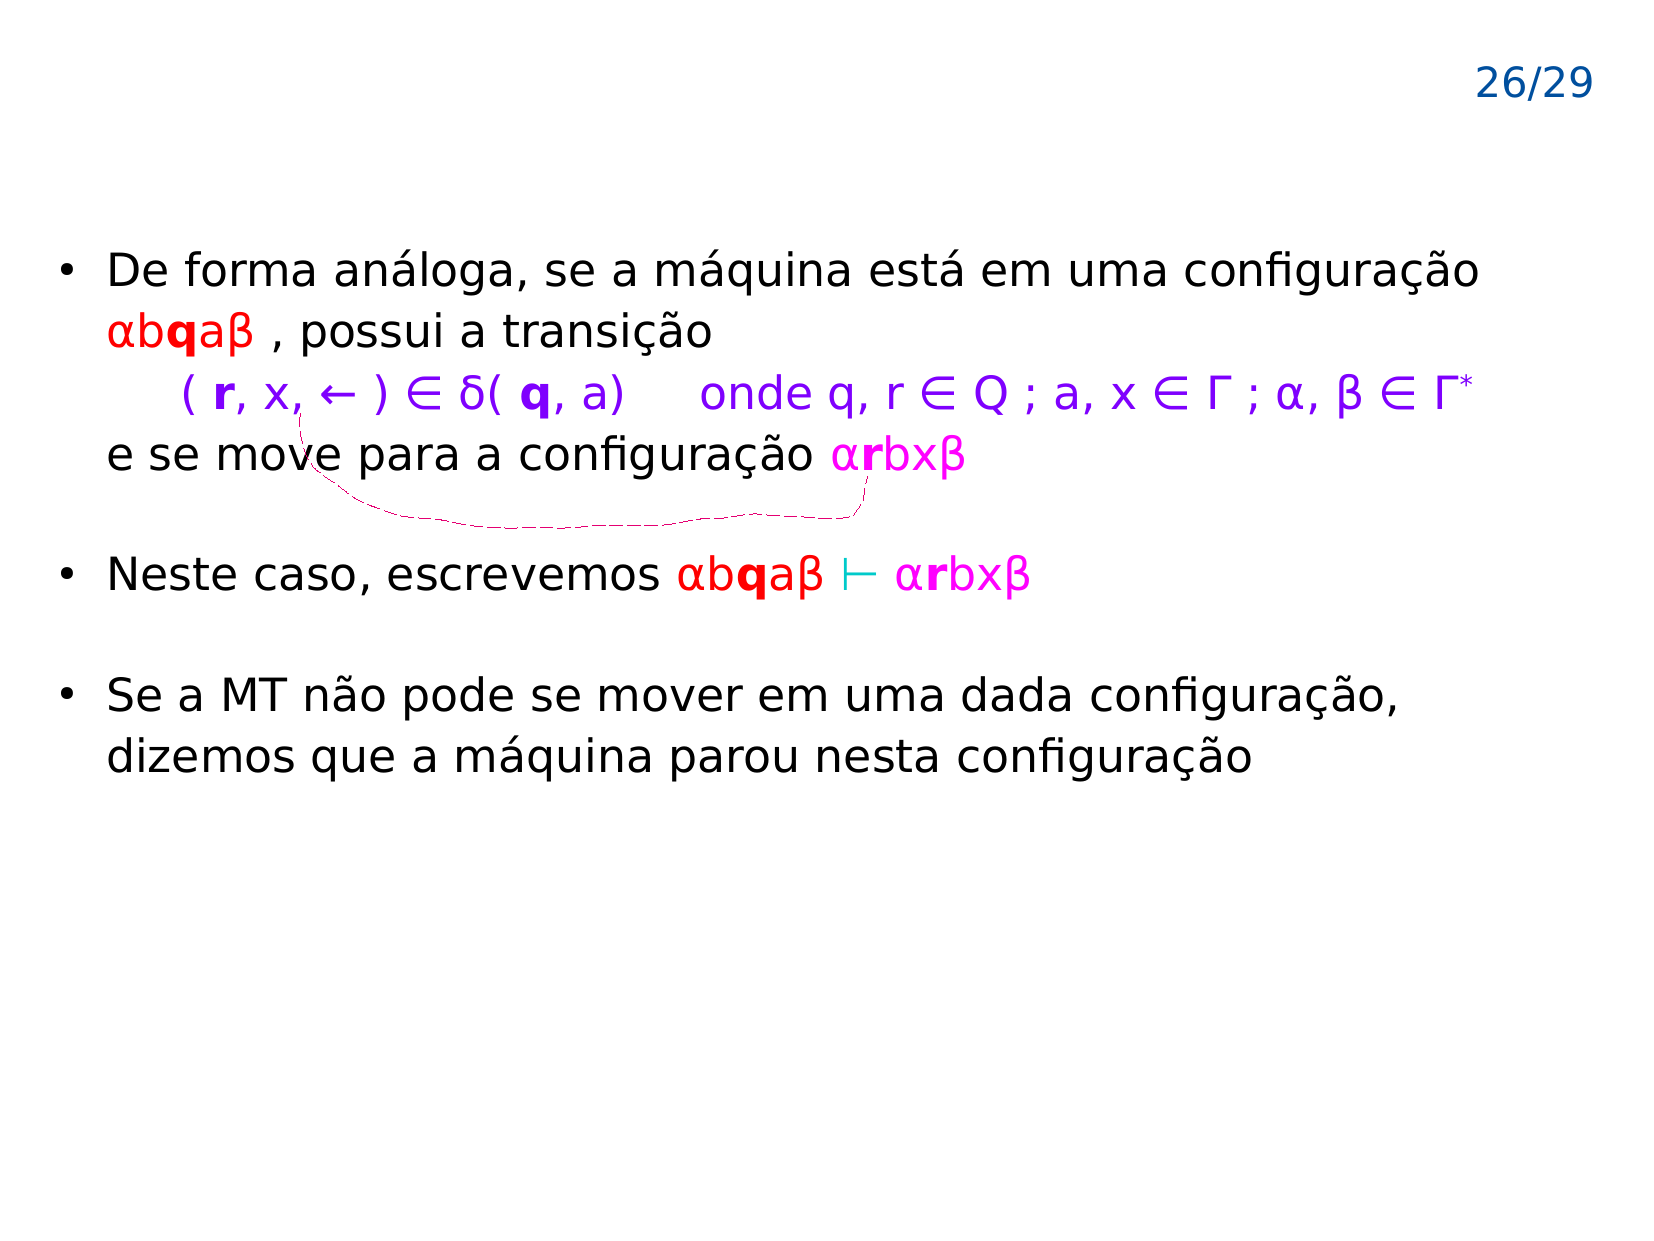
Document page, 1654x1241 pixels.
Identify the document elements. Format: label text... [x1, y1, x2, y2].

list De forma análoga, se a máquina está em uma configuração αbqaβ , possui a transição ( r, x, ← ) ∈ δ( q, a) onde q, r ∈ Q ; a, x ∈ Γ ; α, β ∈ Γ* e se move para a configuração αrbxβ Neste caso, escrevemos αbqaβ ⊢ αrbxβ Se a MT não pode se mover em uma dada configuração, dizemos que a máquina parou nesta configuração [59, 236, 1595, 1211]
